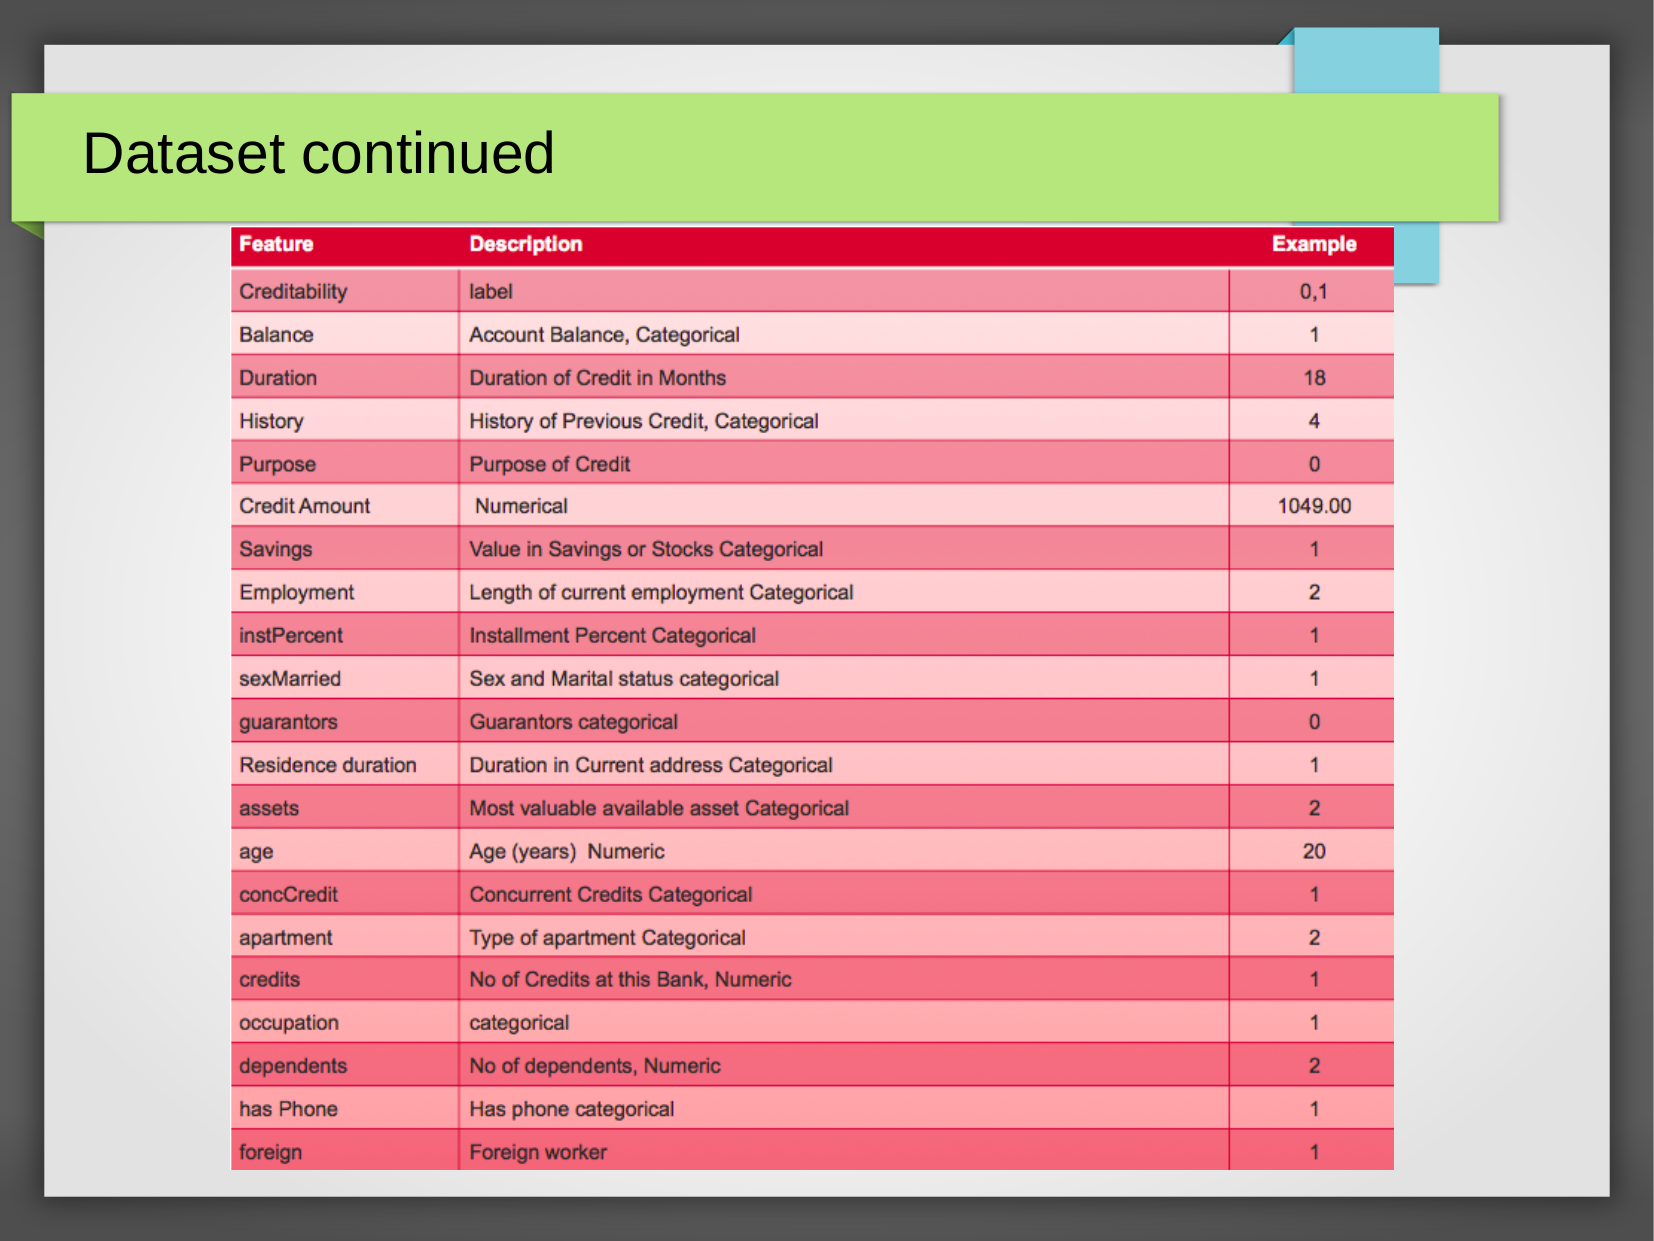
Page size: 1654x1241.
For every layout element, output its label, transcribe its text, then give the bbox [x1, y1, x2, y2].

title Dataset continued [82, 94, 1264, 213]
picture [0, 0, 1654, 1241]
